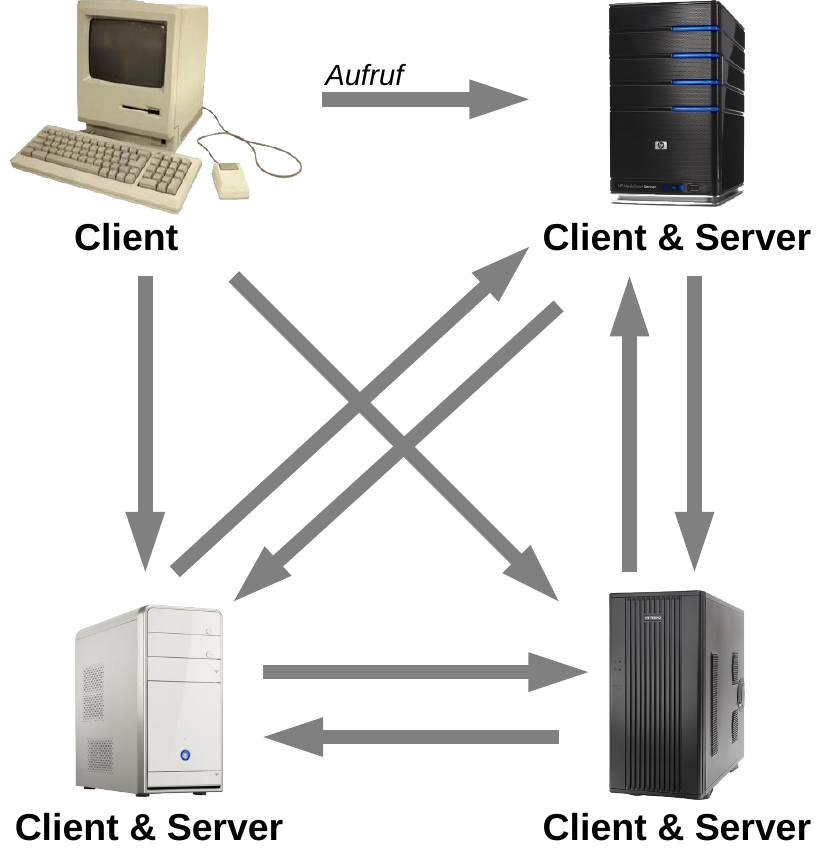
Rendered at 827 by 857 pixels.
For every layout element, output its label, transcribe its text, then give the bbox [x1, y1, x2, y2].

text_box Client & Server [0, 799, 299, 857]
text_box Client [29, 215, 224, 266]
picture [10, 0, 302, 215]
text_box Aufruf [310, 52, 419, 100]
picture [608, 0, 745, 207]
text_box Client & Server [527, 799, 827, 857]
picture [75, 604, 223, 797]
text_box Client & Server [527, 208, 827, 266]
picture [609, 590, 745, 799]
